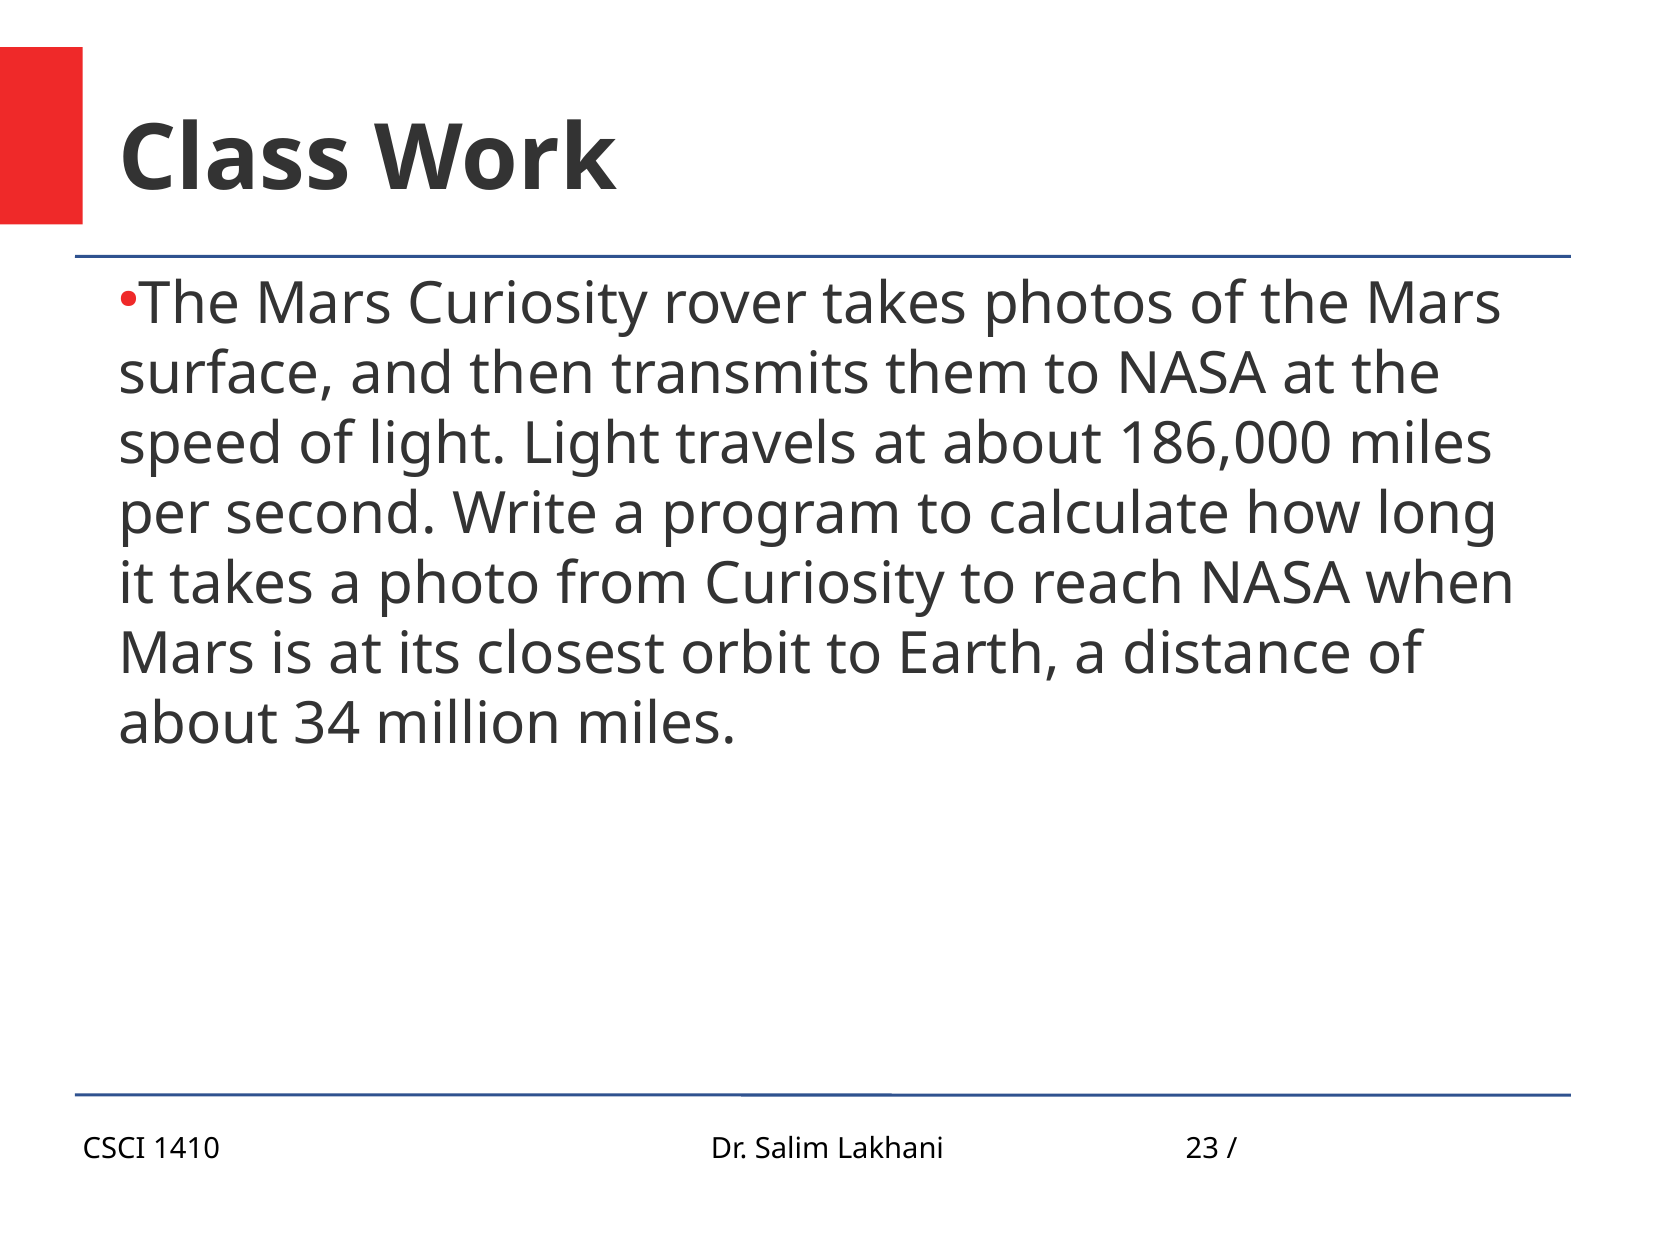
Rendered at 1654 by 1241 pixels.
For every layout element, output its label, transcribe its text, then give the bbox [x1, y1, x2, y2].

text_box CSCI 1410 [82, 1129, 468, 1216]
list The Mars Curiosity rover takes photos of the Mars surface, and then transmits them to NASA at the speed of light. Light travels at about 186,000 miles per second. Write a program to calculate how long it takes a photo from Curiosity to reach NASA when Mars is at its closest orbit to Earth, a distance of about 34 million miles. [118, 265, 1536, 1081]
text_box / [1185, 1129, 1571, 1216]
text_box Dr. Salim Lakhani [565, 1129, 1090, 1216]
title Class Work [118, 49, 1571, 257]
